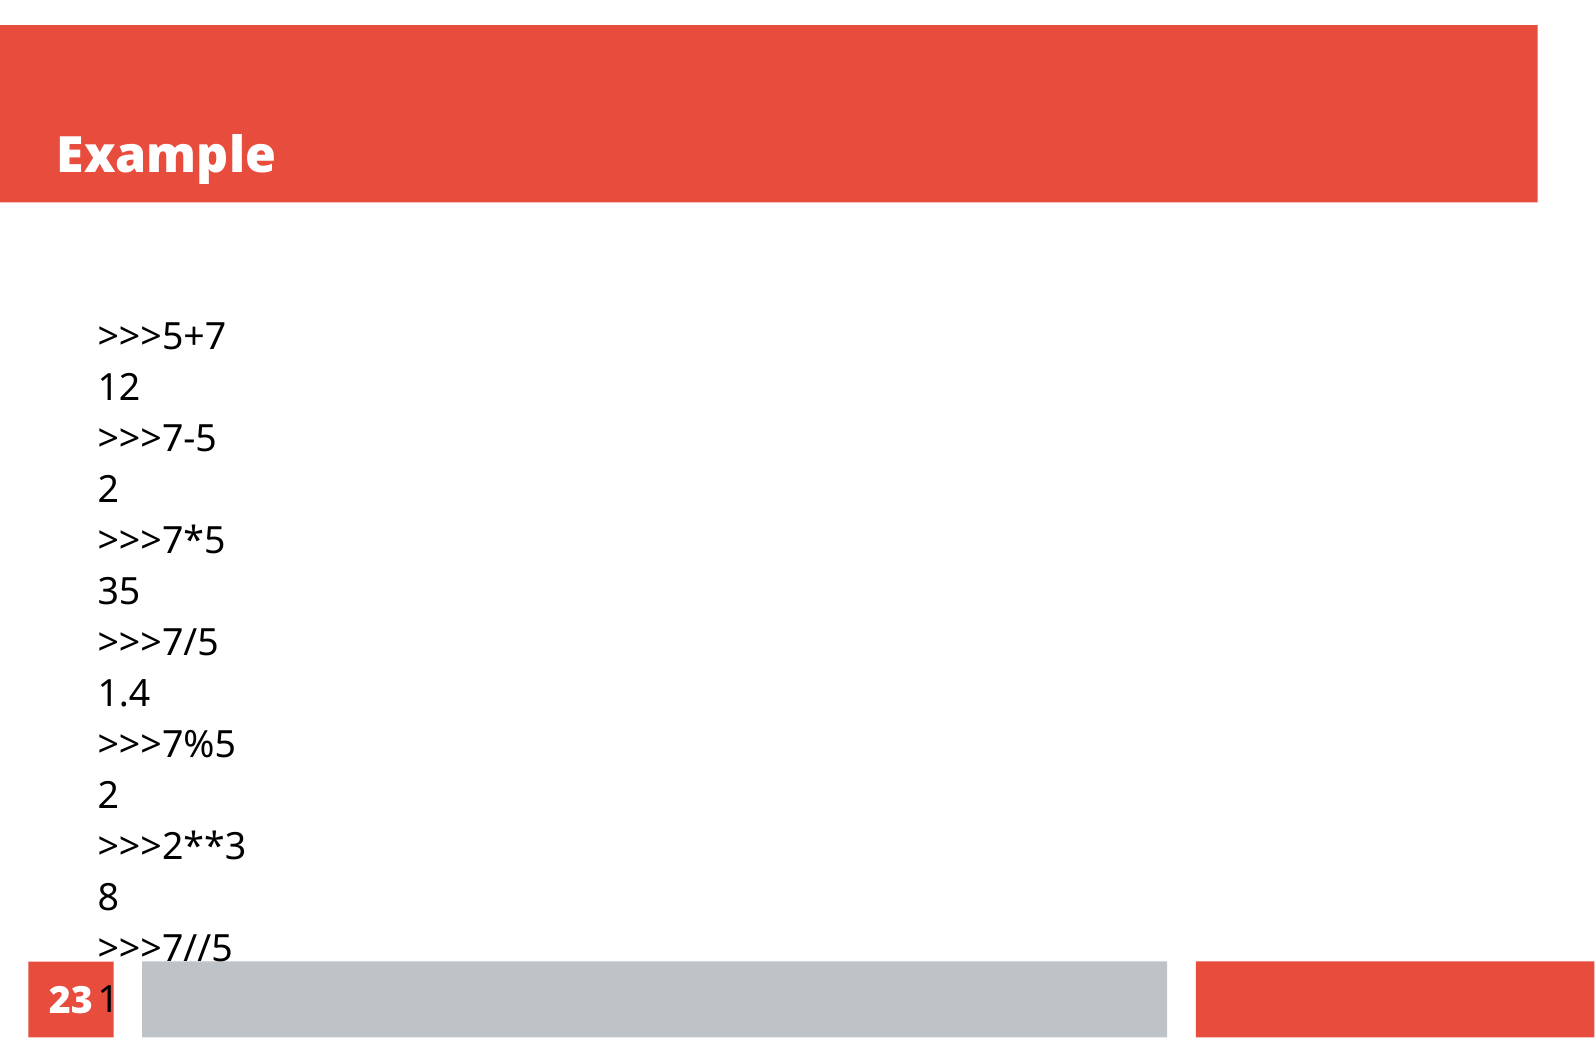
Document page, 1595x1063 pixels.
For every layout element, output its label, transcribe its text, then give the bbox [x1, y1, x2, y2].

title Example [56, 50, 1538, 178]
text_box >>>5+7 12 >>>7-5 2 >>>7*5 35 >>>7/5 1.4 >>>7%5 2 >>>2**3 8 >>>7//5 1 [82, 233, 1457, 917]
